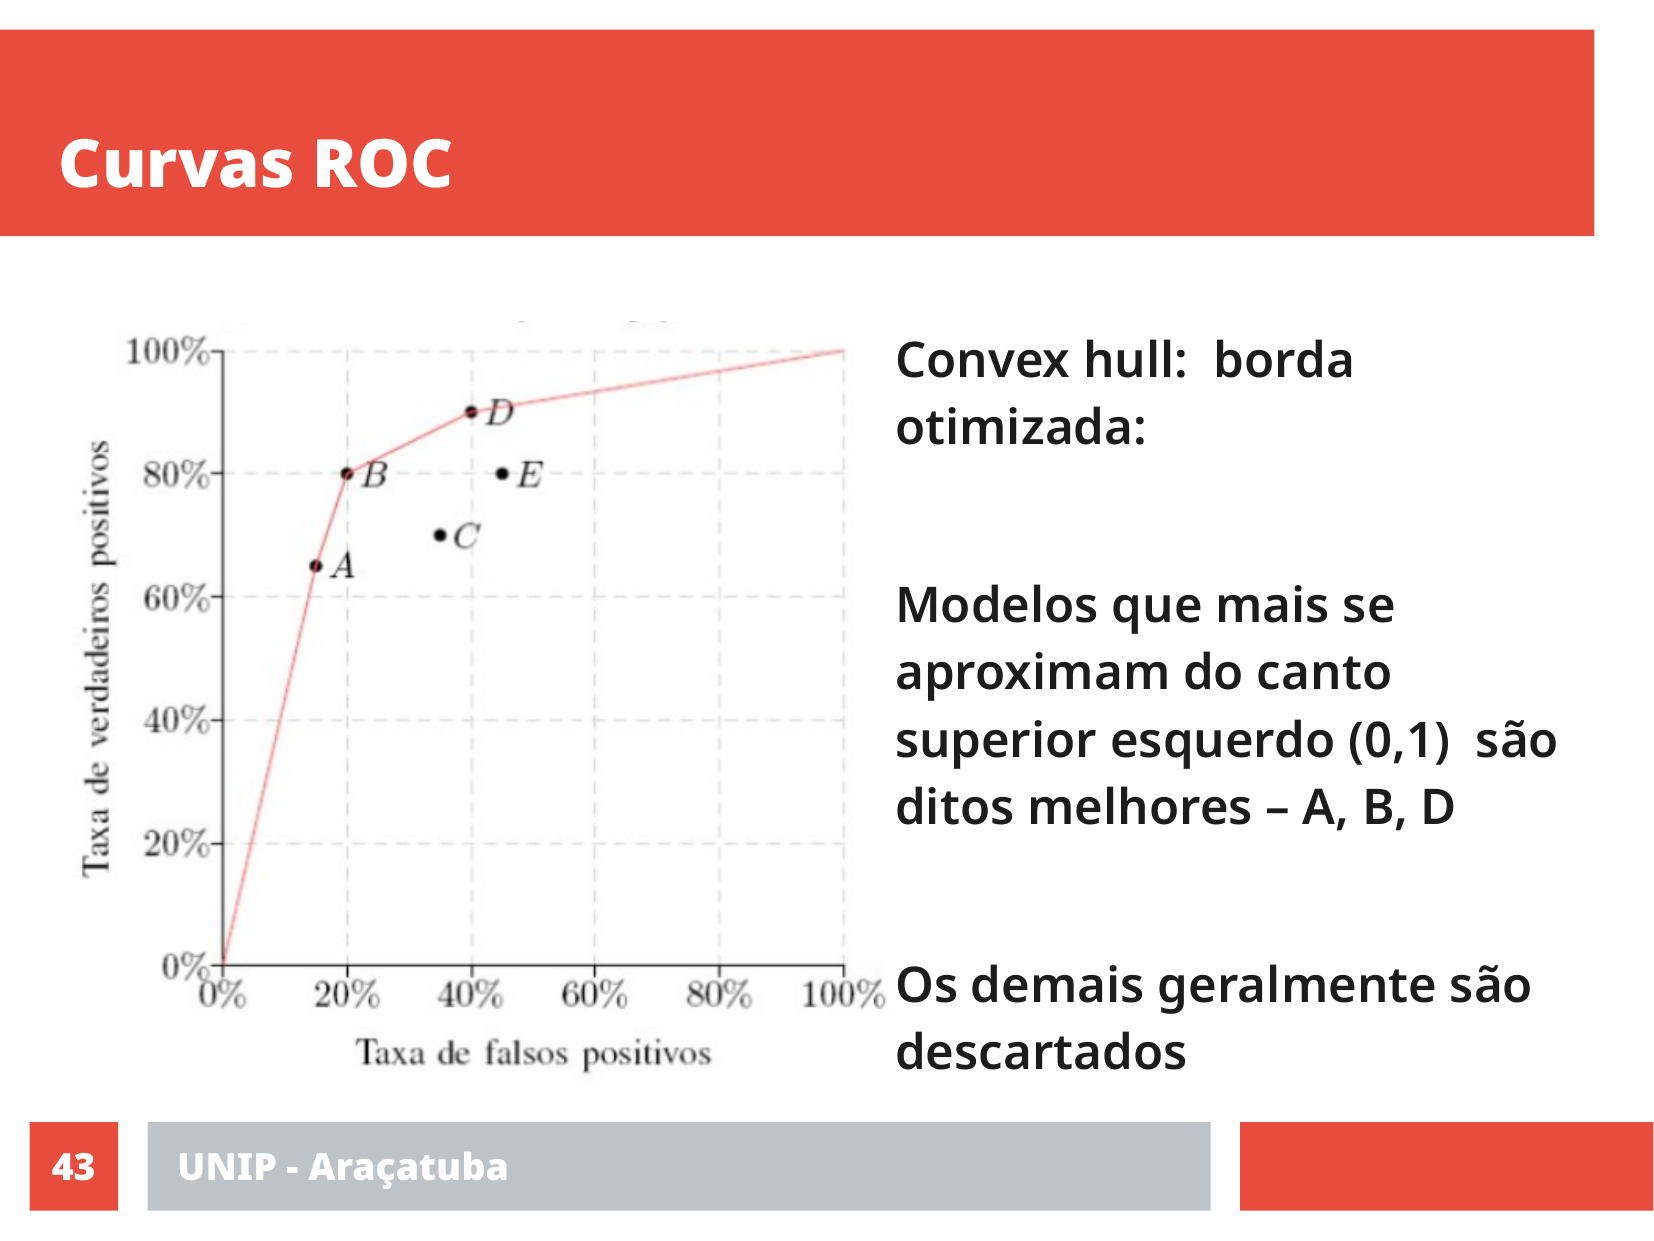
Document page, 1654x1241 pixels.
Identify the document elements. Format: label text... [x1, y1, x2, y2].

picture [56, 321, 896, 1096]
list Convex hull: borda otimizada: Modelos que mais se aproximam do canto superior esquerdo (0,1) são ditos melhores – A, B, D Os demais geralmente são descartados [896, 324, 1605, 1093]
title Curvas ROC [59, 59, 1595, 207]
